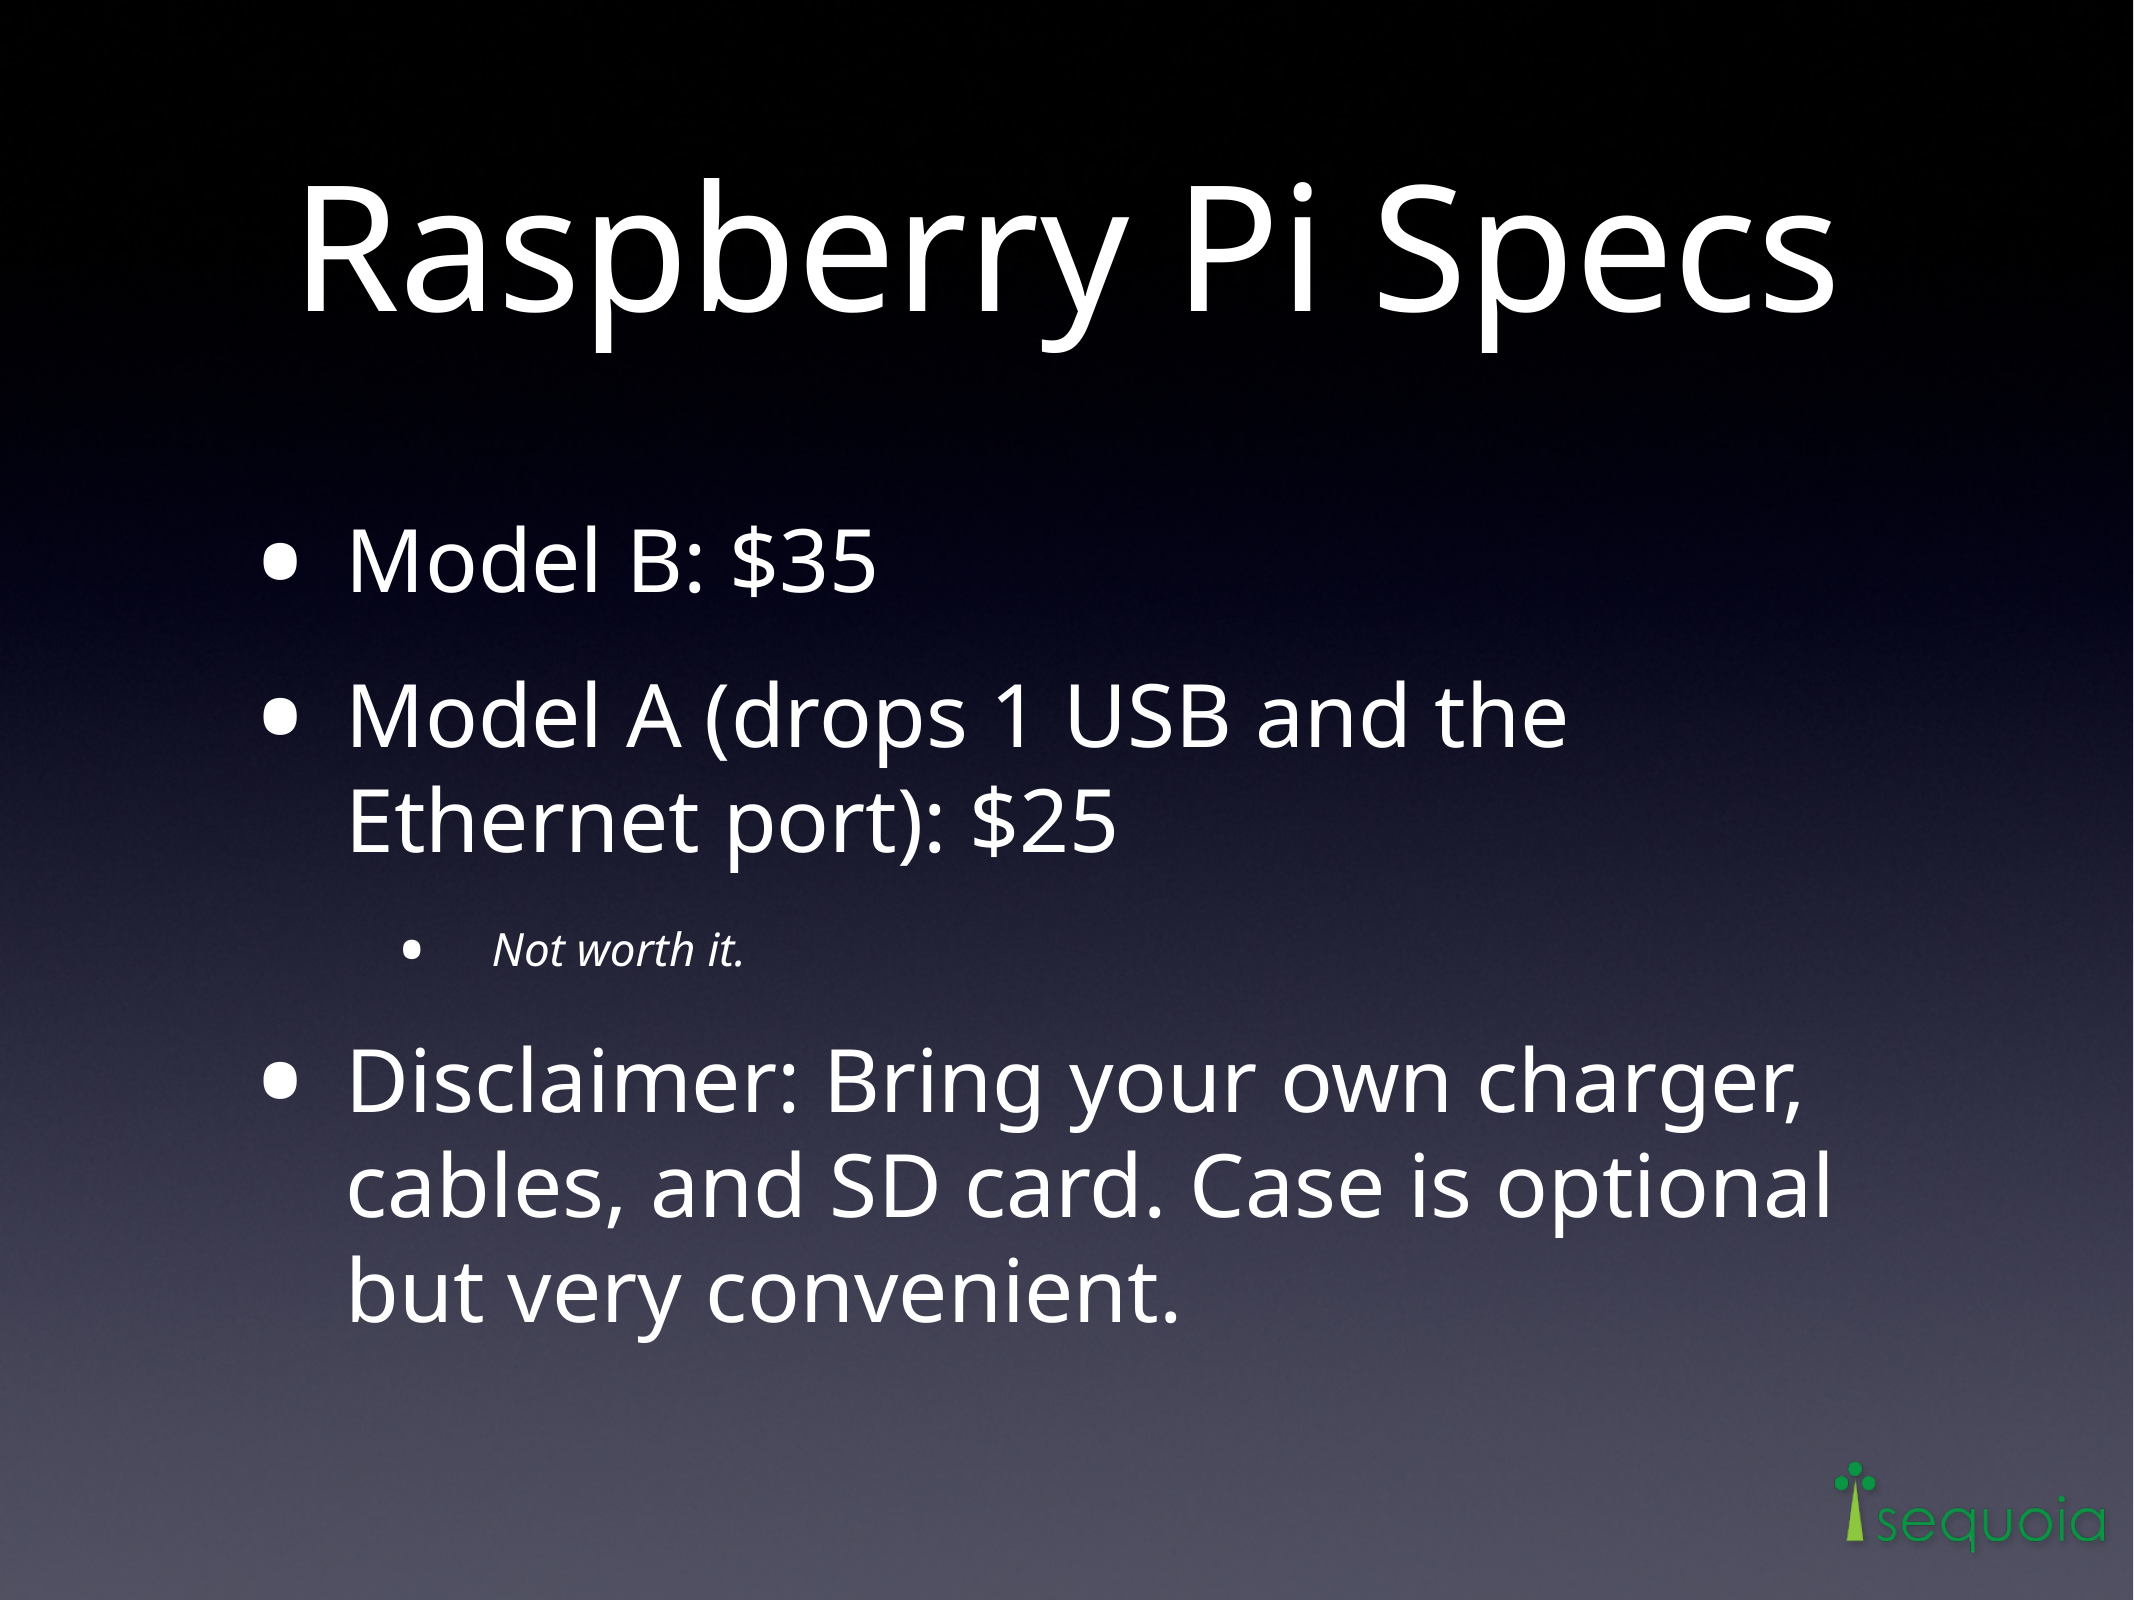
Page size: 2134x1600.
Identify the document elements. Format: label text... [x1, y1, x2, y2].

title Raspberry Pi Specs [208, 41, 1925, 442]
subtitle Model B: $35 Model A (drops 1 USB and the Ethernet port): $25 Not worth it. Disclaimer: Bring your own charger, cables, and SD card. Case is optional but very convenient. [208, 454, 1925, 1392]
picture [0, 0, 2134, 1600]
